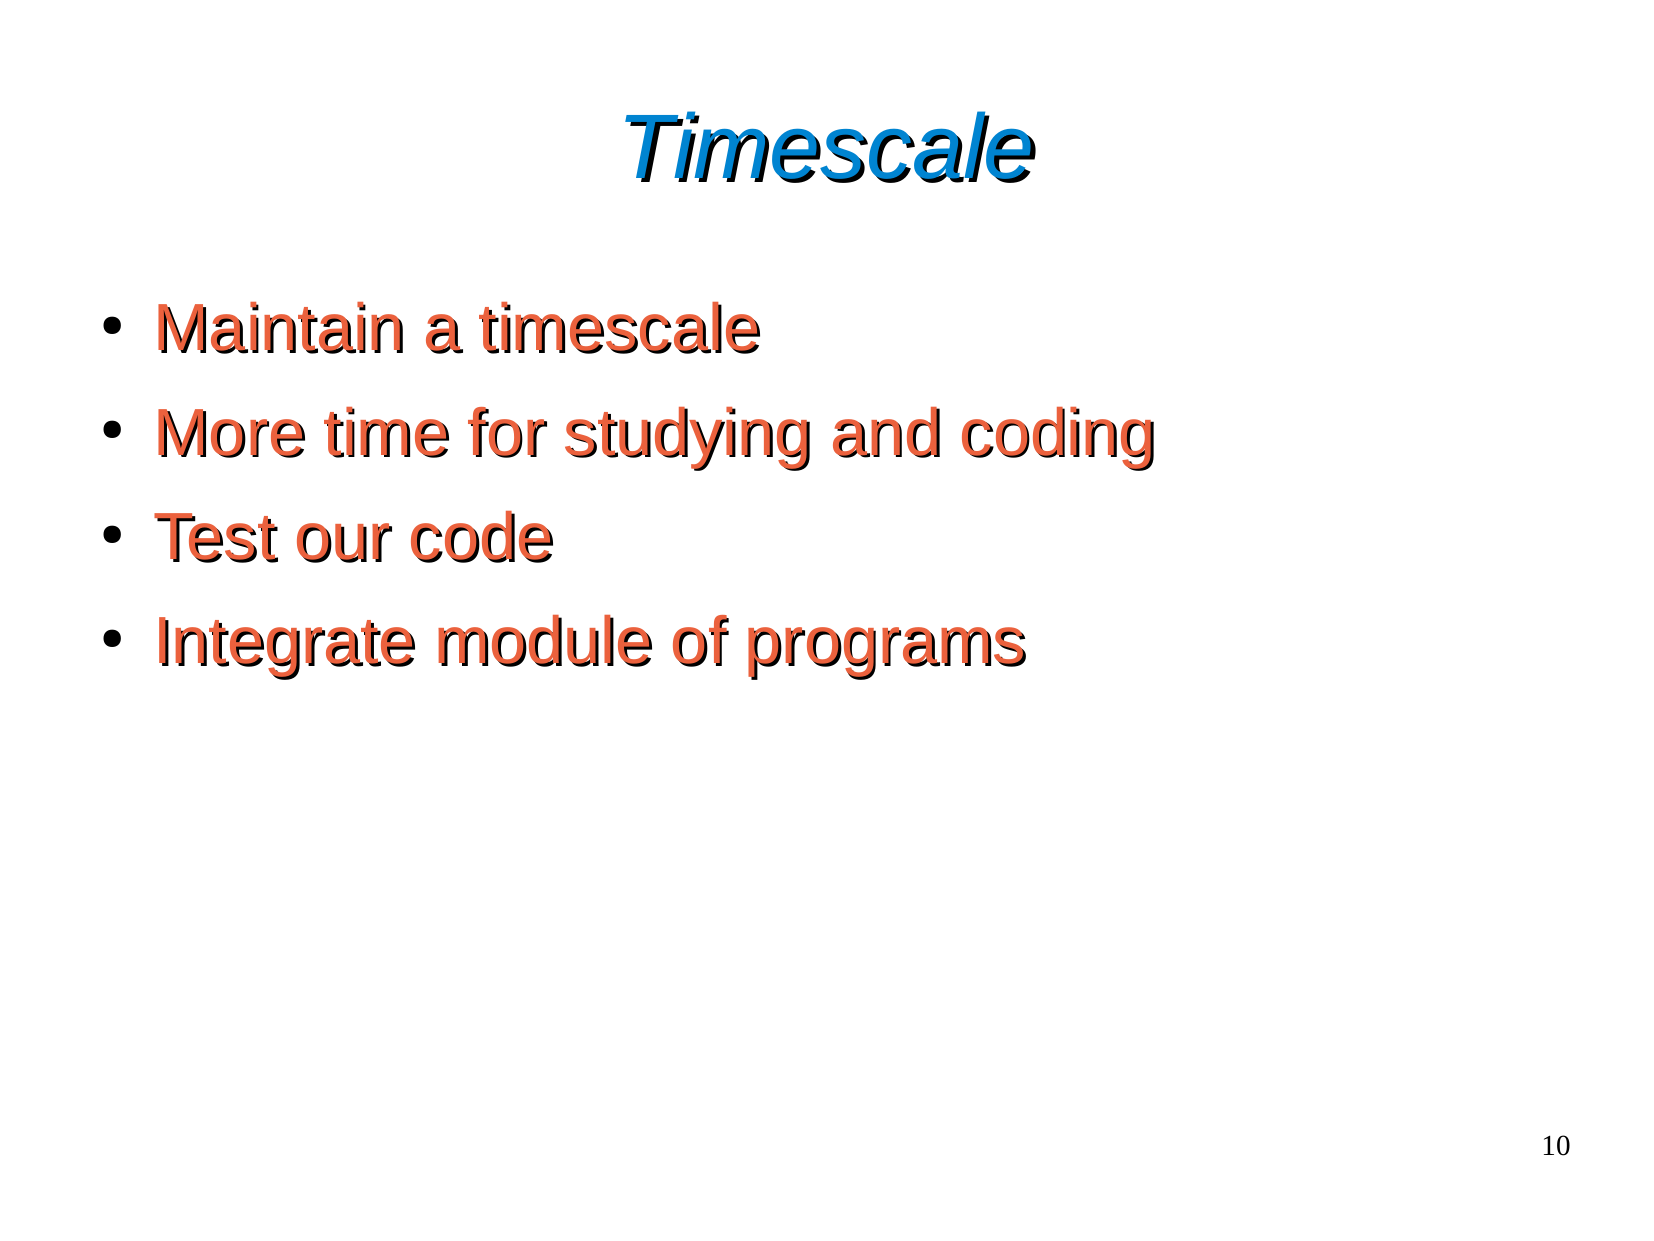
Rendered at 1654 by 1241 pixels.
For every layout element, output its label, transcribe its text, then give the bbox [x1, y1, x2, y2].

title Timescale [82, 43, 1571, 251]
list Maintain a timescale More time for studying and coding Test our code Integrate module of programs [82, 290, 1538, 1010]
